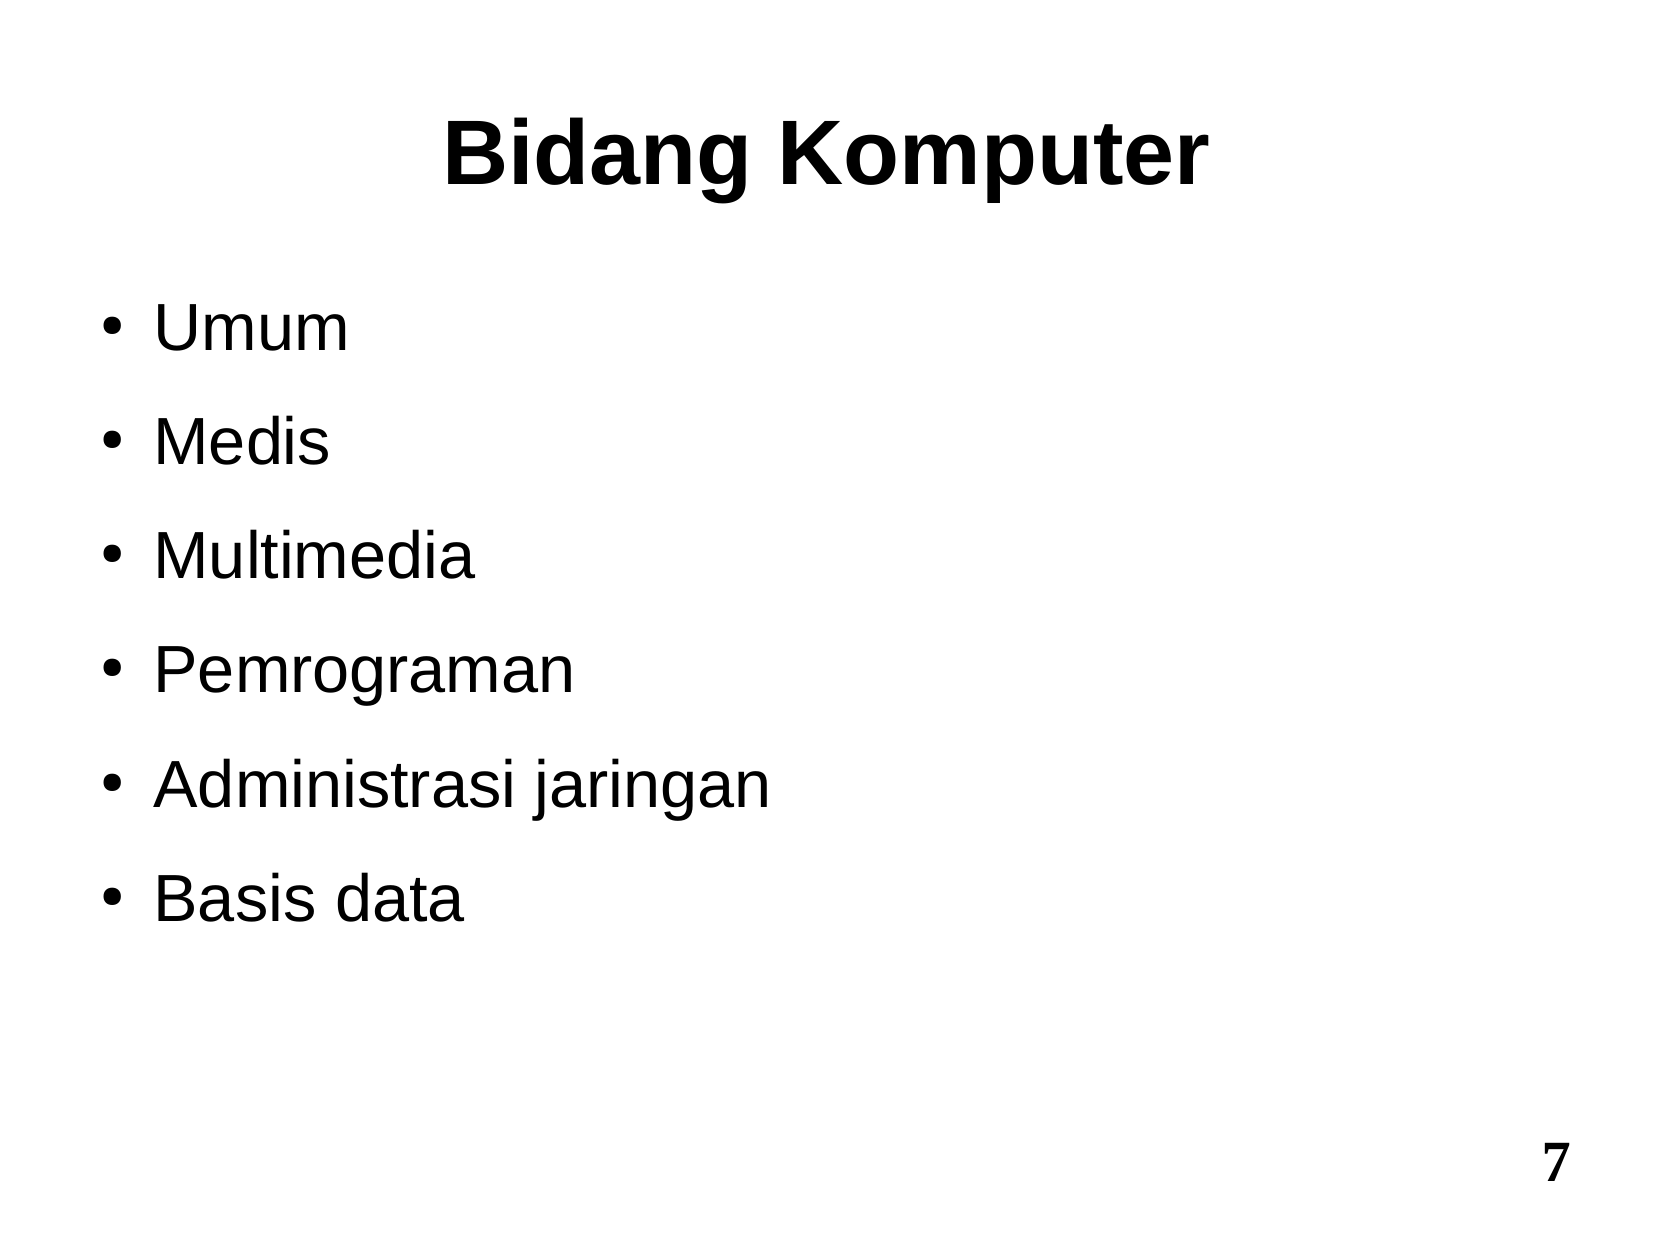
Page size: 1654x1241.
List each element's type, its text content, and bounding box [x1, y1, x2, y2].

list Umum Medis Multimedia Pemrograman Administrasi jaringan Basis data [82, 290, 1571, 1010]
title Bidang Komputer [82, 49, 1571, 257]
